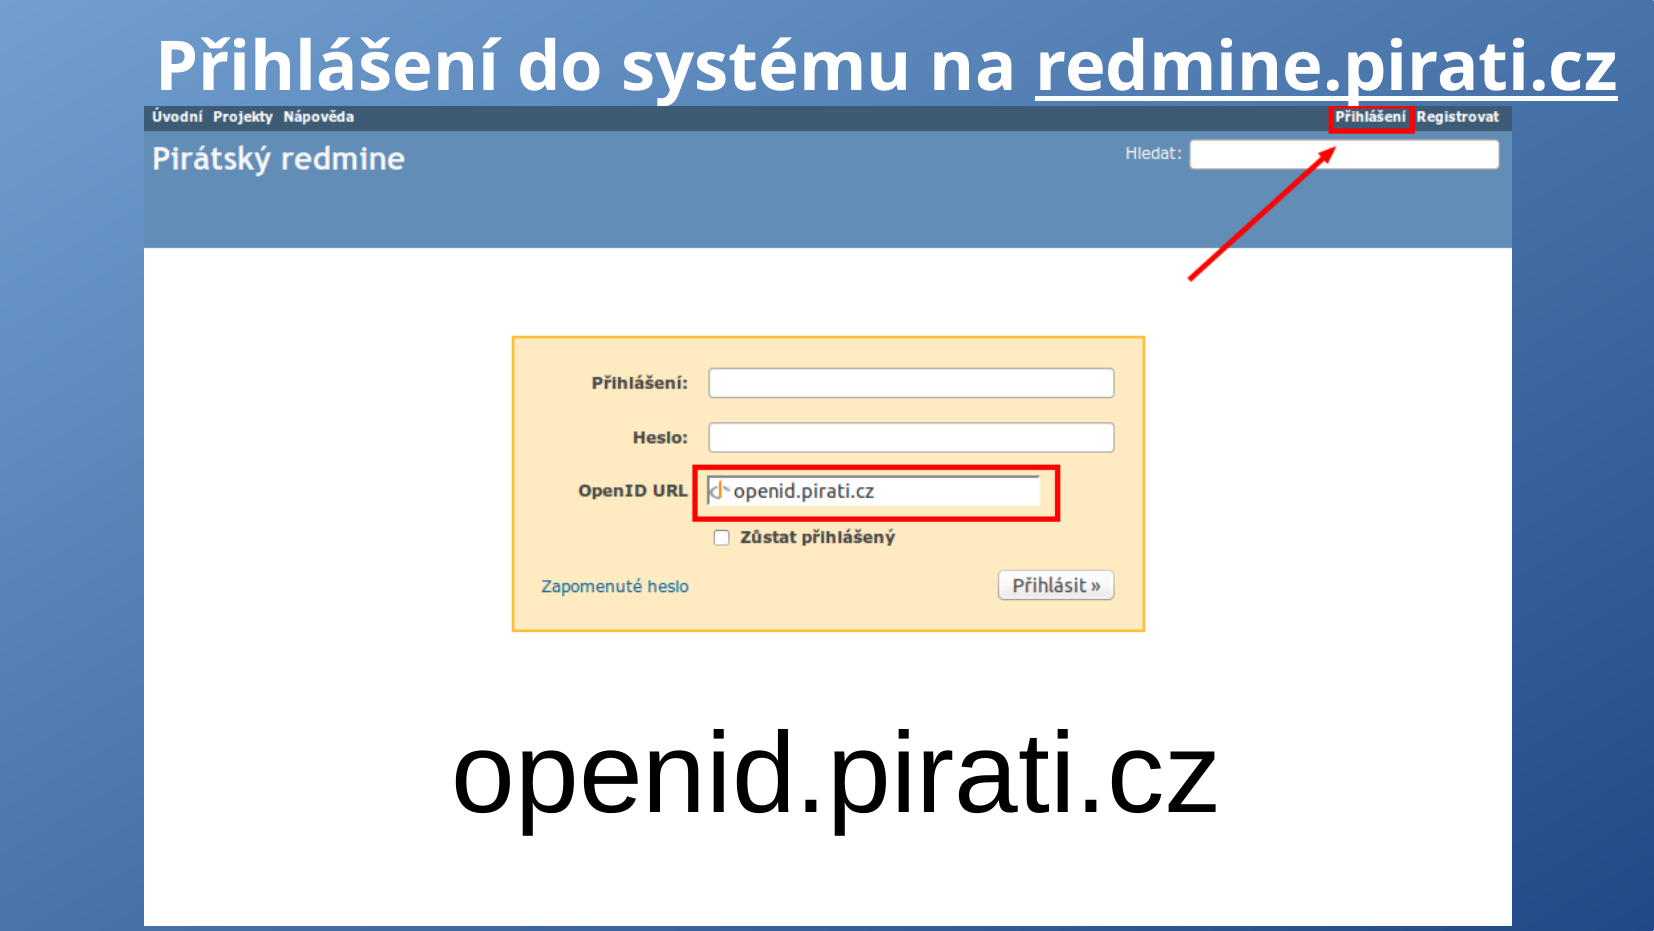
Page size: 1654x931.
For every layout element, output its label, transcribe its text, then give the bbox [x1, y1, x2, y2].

text_box openid.pirati.cz [437, 701, 1359, 845]
picture [144, 106, 1512, 926]
title Přihlášení do systému na redmine.pirati.cz [129, 0, 1619, 142]
